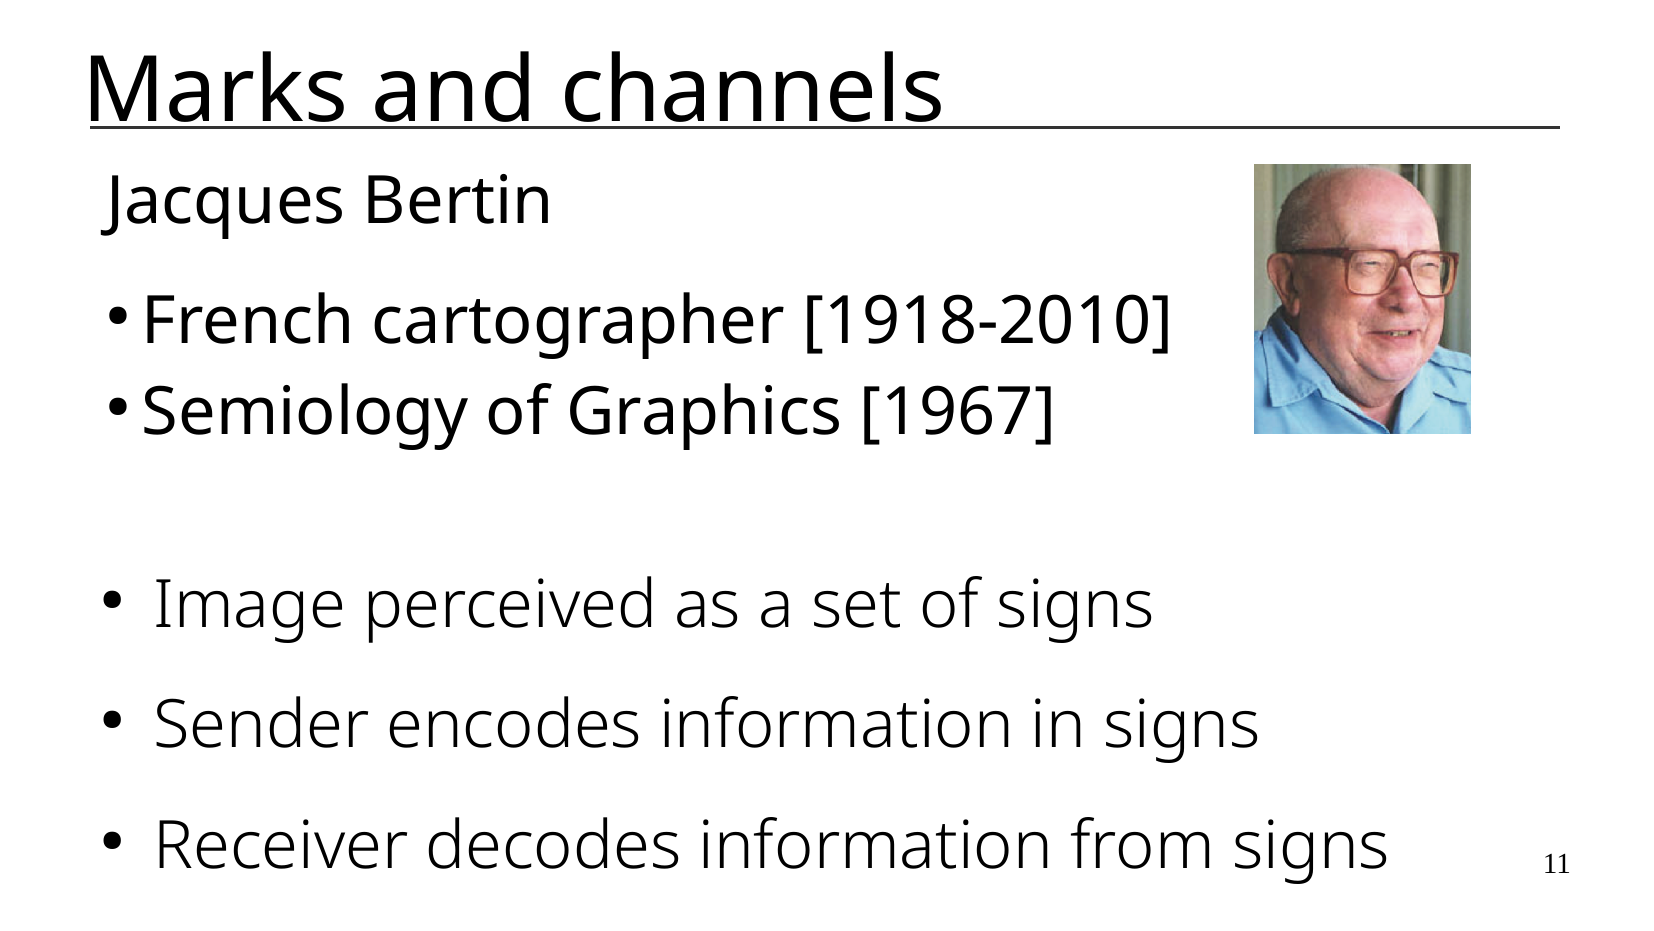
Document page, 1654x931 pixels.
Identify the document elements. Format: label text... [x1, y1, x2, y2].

title Marks and channels [82, 32, 1571, 140]
list Image perceived as a set of signs Sender encodes information in signs Receiver decodes information from signs [82, 556, 1571, 917]
text_box Jacques Bertin French cartographer [1918-2010] Semiology of Graphics [1967] [91, 144, 1352, 510]
picture [1254, 164, 1471, 434]
